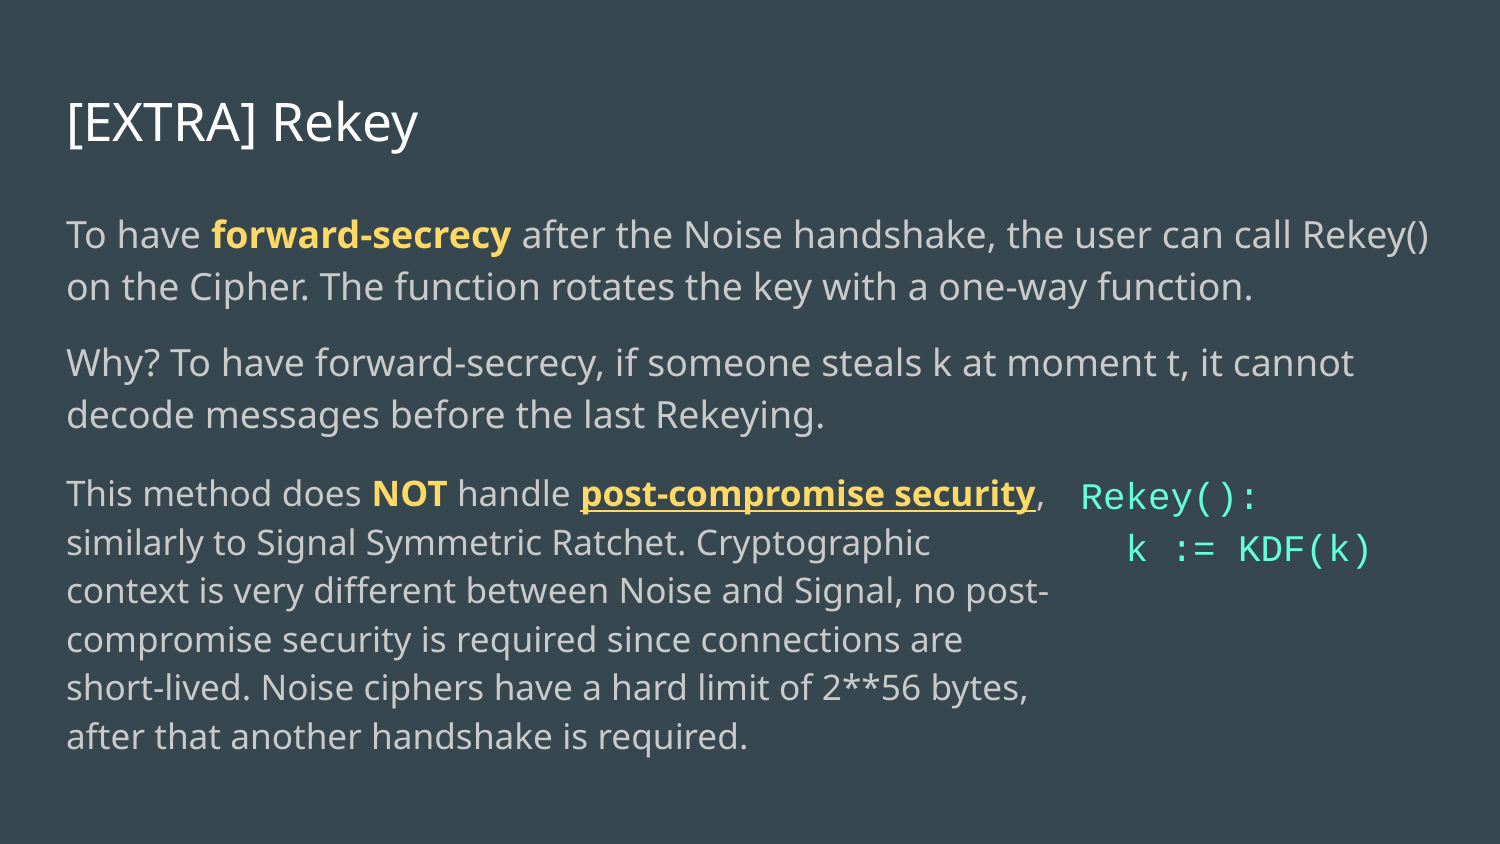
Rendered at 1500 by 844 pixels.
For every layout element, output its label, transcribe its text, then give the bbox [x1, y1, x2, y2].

list This method does NOT handle post-compromise security, similarly to Signal Symmetric Ratchet. Cryptographic context is very different between Noise and Signal, no post-compromise security is required since connections are short-lived. Noise ciphers have a hard limit of 2**56 bytes, after that another handshake is required. [51, 450, 1067, 818]
list Rekey(): k := KDF(k) [1067, 450, 1415, 587]
list To have forward-secrecy after the Noise handshake, the user can call Rekey() on the Cipher. The function rotates the key with a one-way function. Why? To have forward-secrecy, if someone steals k at moment t, it cannot decode messages before the last Rekeying. [51, 189, 1456, 750]
title [EXTRA] Rekey [51, 72, 1449, 167]
